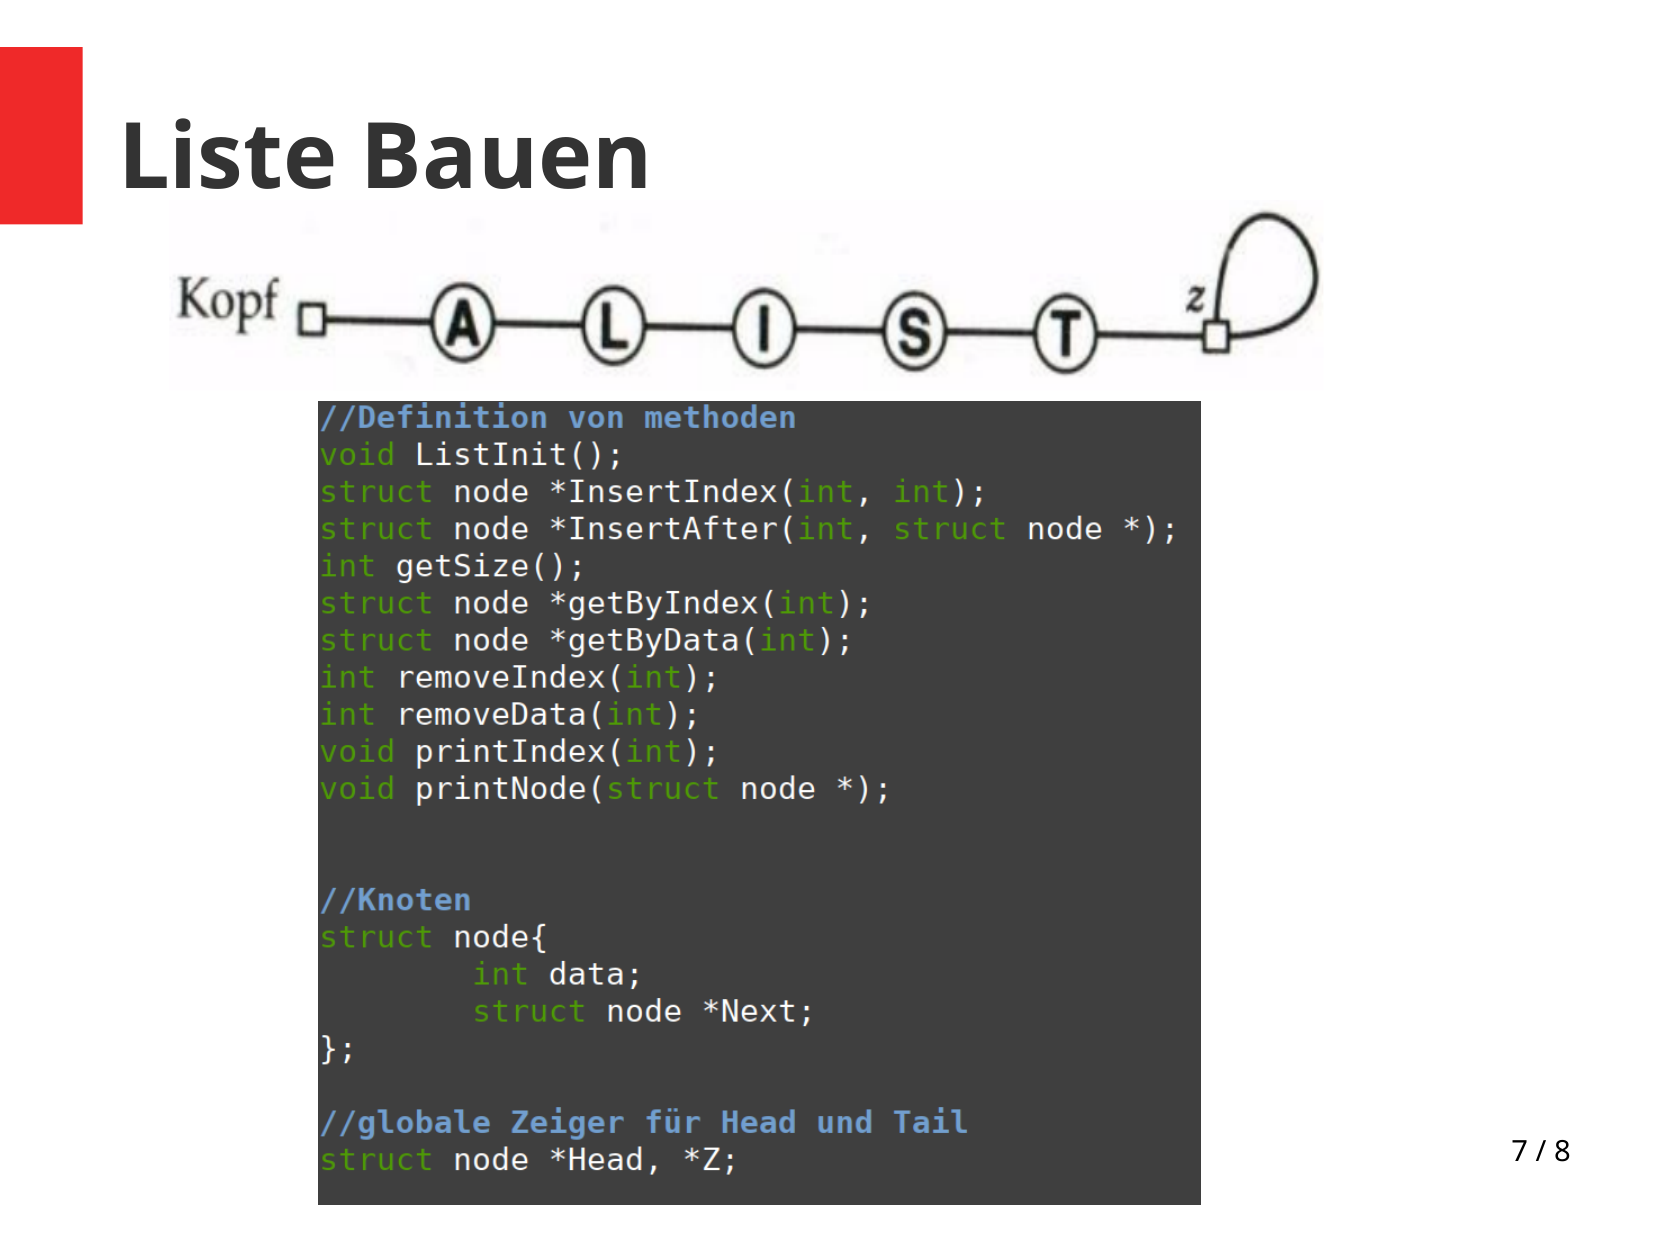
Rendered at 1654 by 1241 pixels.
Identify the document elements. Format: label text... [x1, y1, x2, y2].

picture [165, 257, 1347, 1205]
title Liste Bauen [118, 49, 1571, 257]
